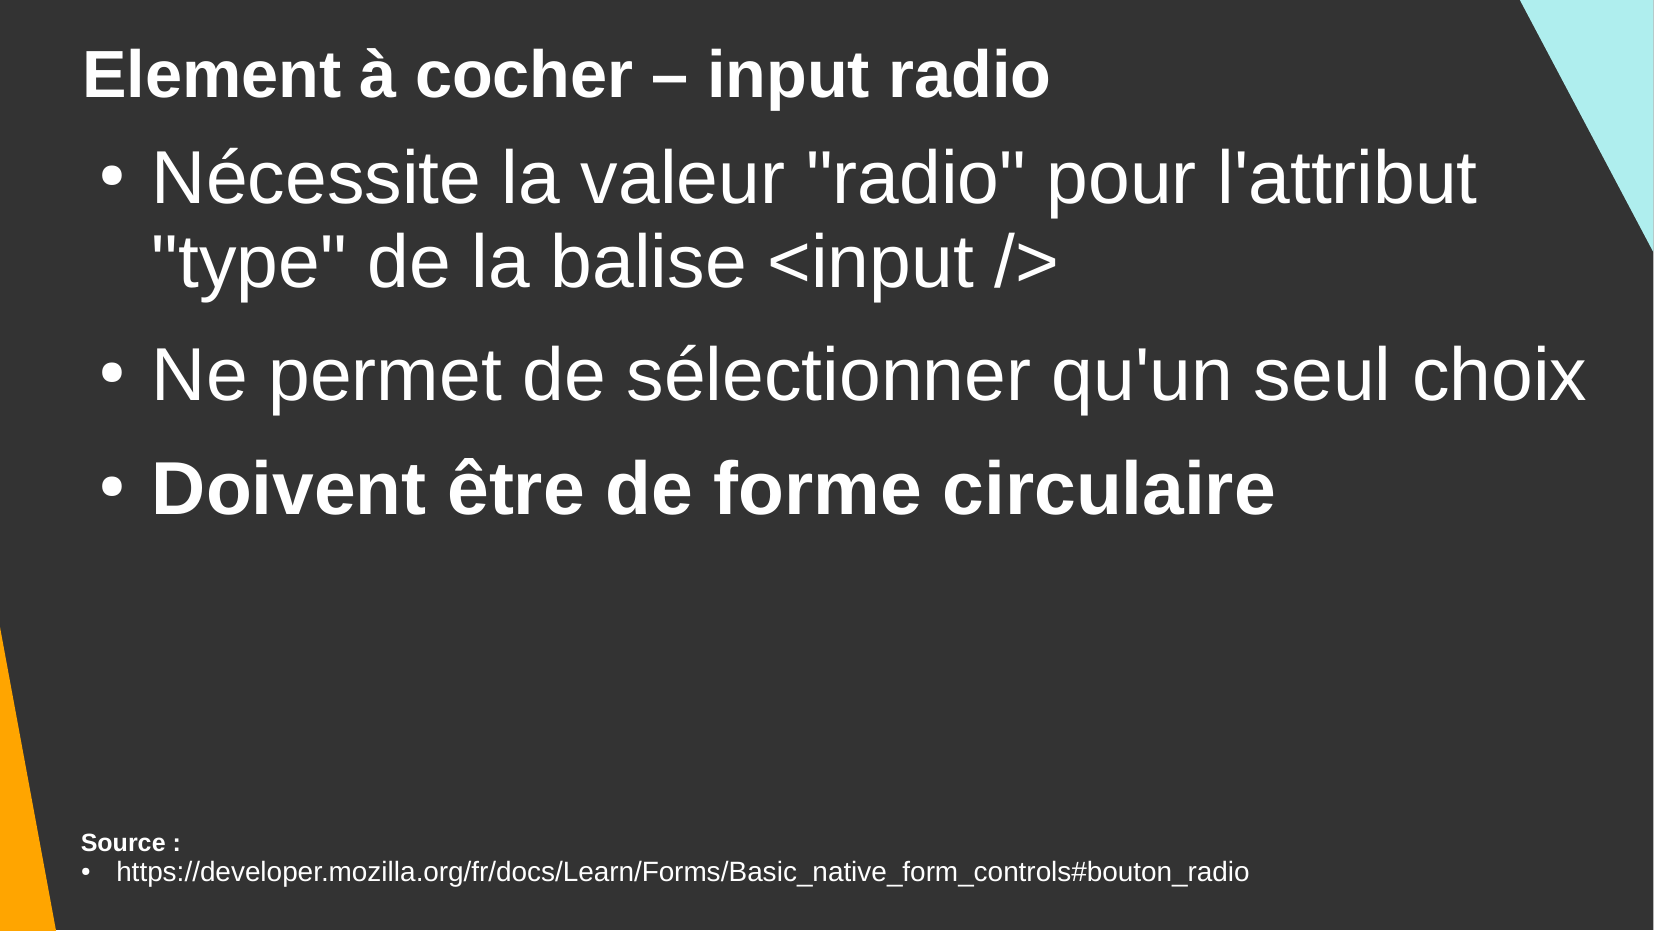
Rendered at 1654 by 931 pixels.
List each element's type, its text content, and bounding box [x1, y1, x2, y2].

text_box Source : https://developer.mozilla.org/fr/docs/Learn/Forms/Basic_native_form_controls#bouton_radio [66, 820, 1552, 896]
list Nécessite la valeur "radio" pour l'attribut "type" de la balise <input /> Ne permet de sélectionner qu'un seul choix Doivent être de forme circulaire [80, 135, 1619, 756]
title Element à cocher – input radio [82, 37, 1571, 114]
text_box [1519, 0, 1654, 254]
text_box [0, 627, 57, 931]
